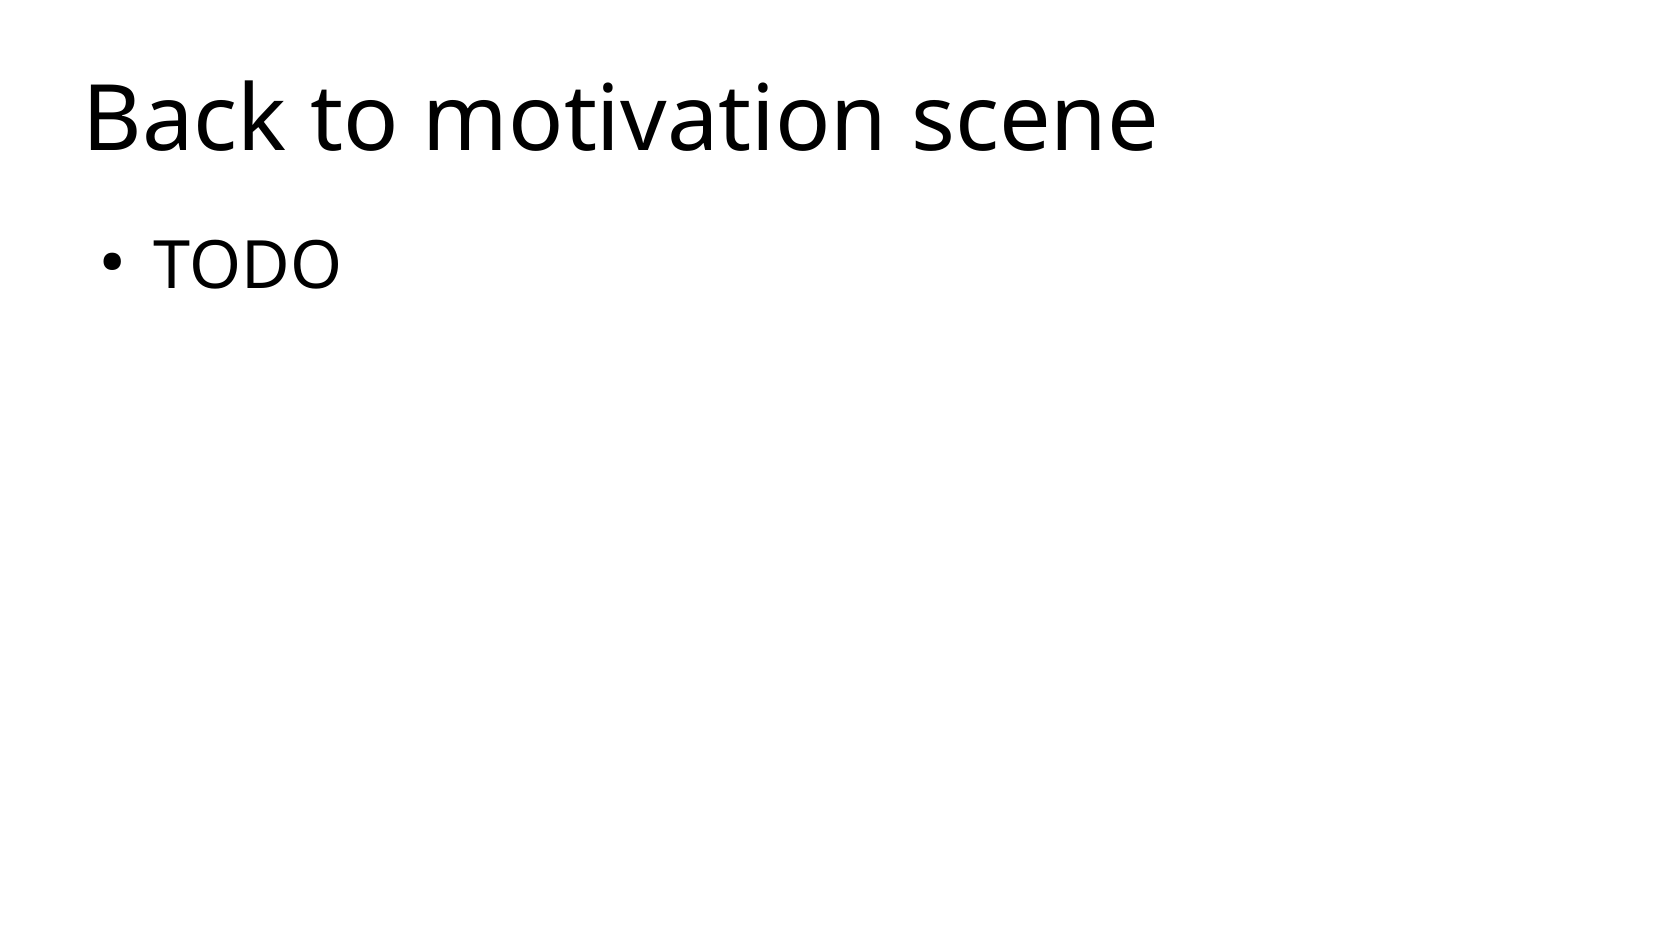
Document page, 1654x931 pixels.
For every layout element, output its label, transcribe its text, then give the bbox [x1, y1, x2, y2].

list TODO [82, 217, 1571, 758]
title Back to motivation scene [82, 37, 1571, 193]
